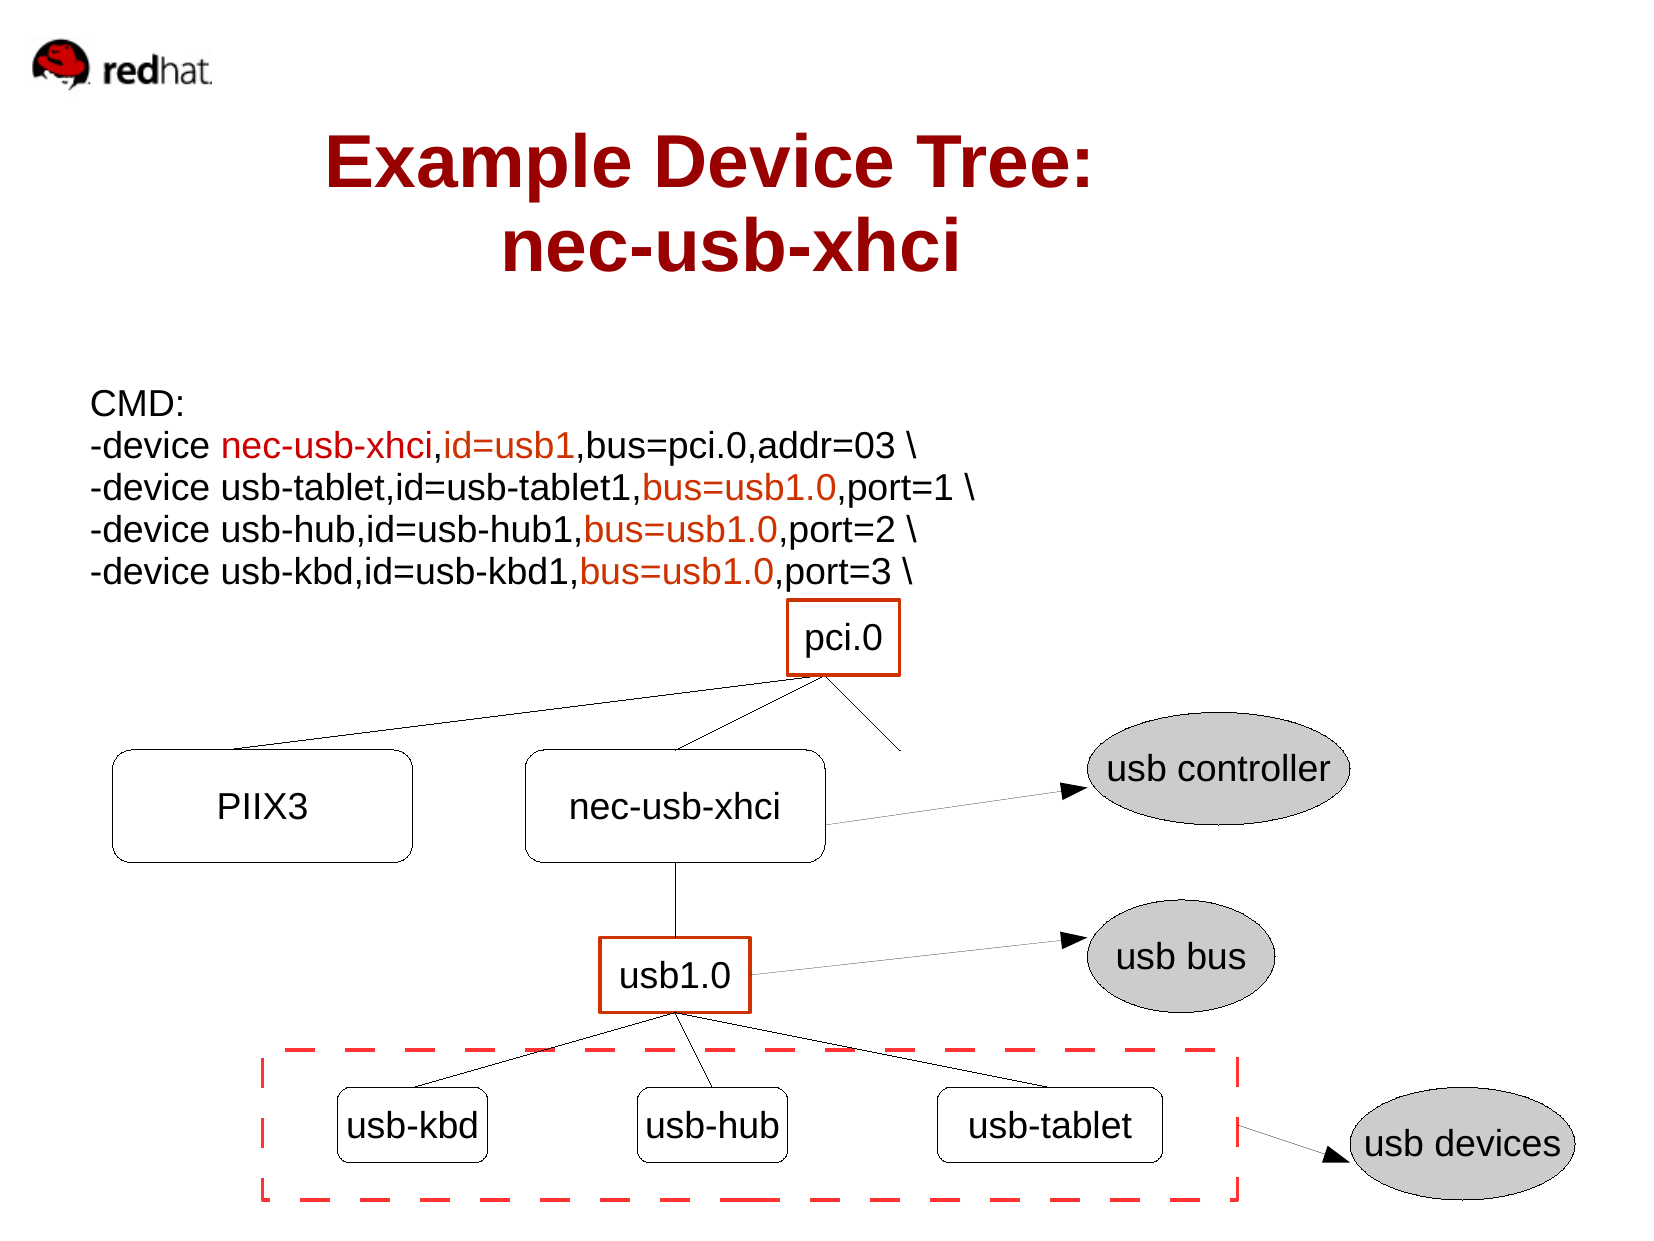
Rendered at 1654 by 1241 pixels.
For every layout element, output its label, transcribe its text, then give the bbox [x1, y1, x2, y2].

text_box Example Device Tree: nec-usb-xhci [150, 112, 1313, 296]
text_box usb devices [1350, 1087, 1576, 1201]
text_box usb-hub [637, 1087, 788, 1163]
text_box CMD: -device nec-usb-xhci,id=usb1,bus=pci.0,addr=03 \ -device usb-tablet,id=usb-tablet1,bus=usb1.0,port=1 \ -device usb-hub,id=usb-hub1,bus=usb1.0,port=2 \ -device usb-kbd,id=usb-kbd1,bus=usb1.0,port=3 \ [75, 375, 1613, 1238]
text_box usb-tablet [937, 1087, 1163, 1163]
picture [31, 37, 212, 98]
text_box usb1.0 [600, 937, 751, 1013]
text_box PIIX3 [112, 749, 413, 863]
text_box usb controller [1087, 712, 1351, 826]
text_box pci.0 [787, 600, 900, 676]
text_box nec-usb-xhci [525, 749, 826, 863]
text_box usb-kbd [337, 1087, 488, 1163]
text_box usb bus [1087, 899, 1276, 1013]
